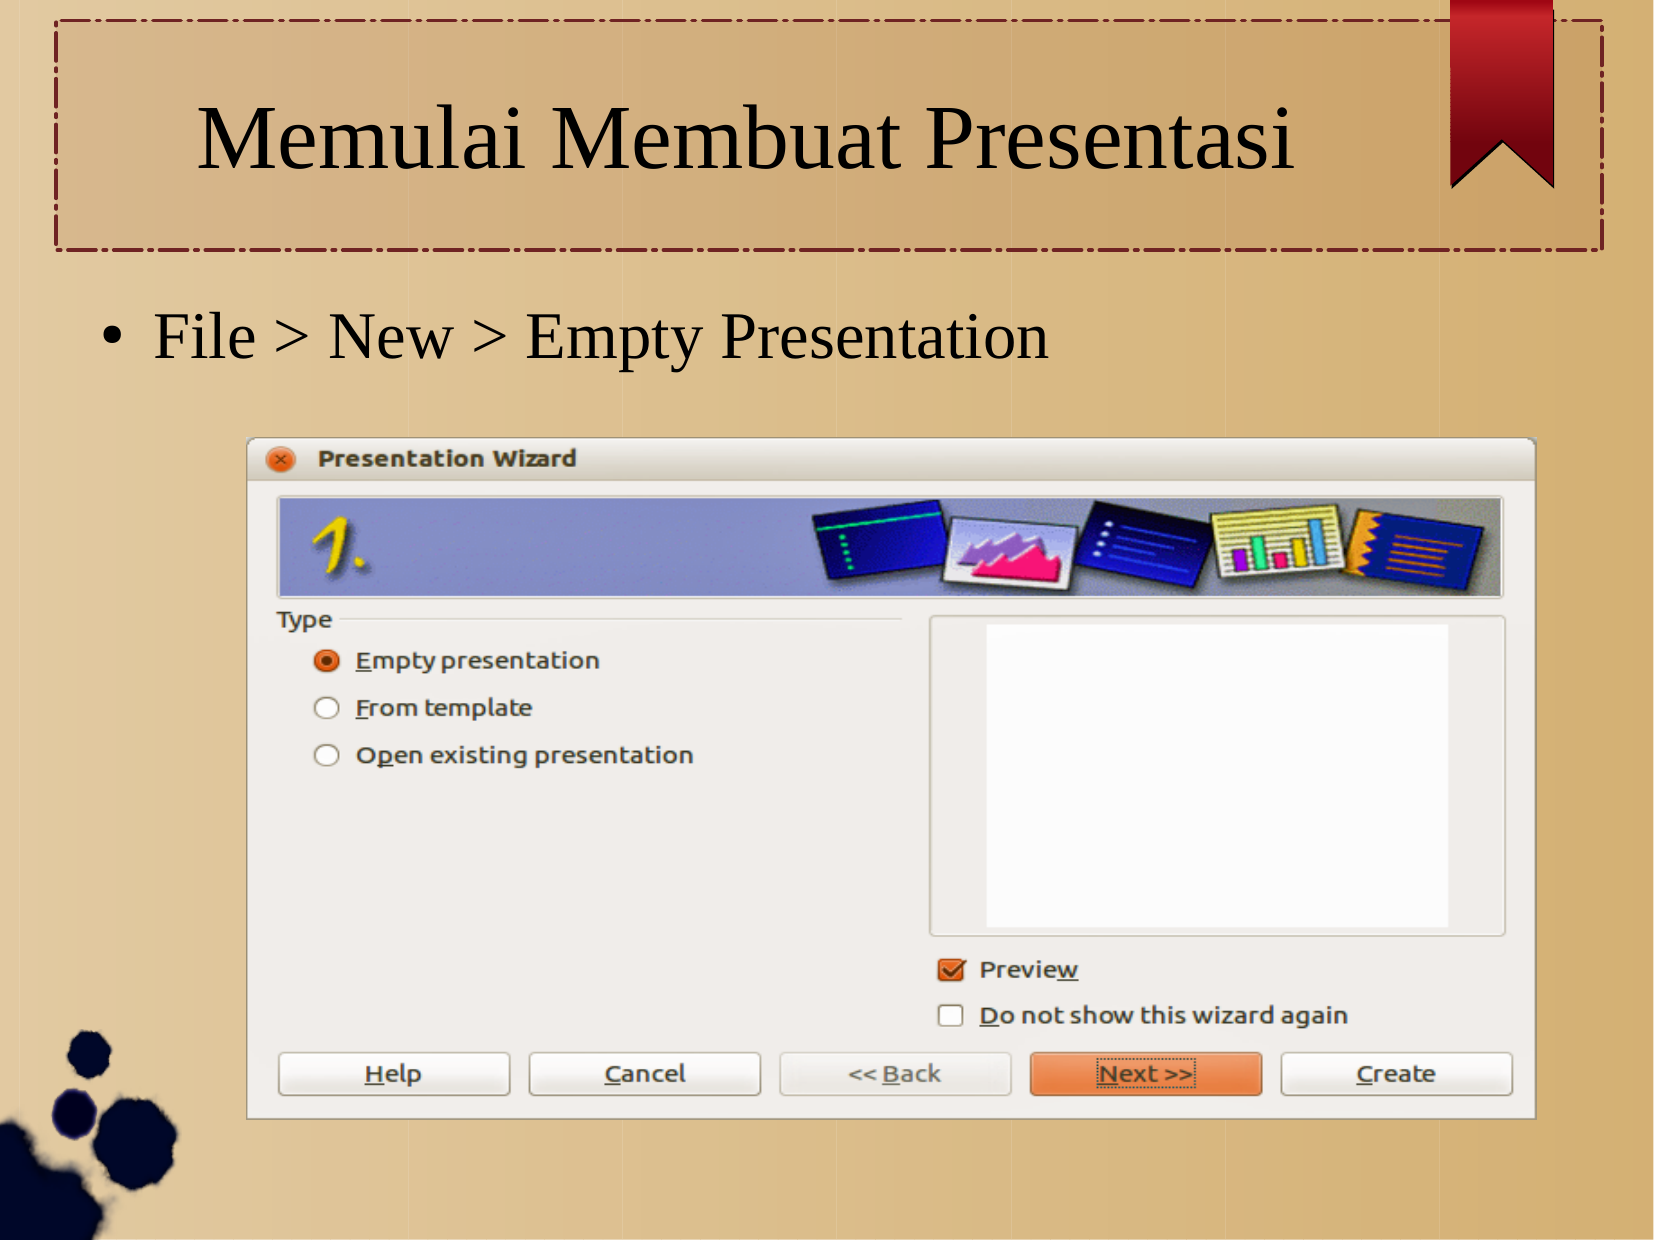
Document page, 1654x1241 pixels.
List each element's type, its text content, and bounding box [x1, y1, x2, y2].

title Memulai Membuat Presentasi [82, 47, 1412, 229]
picture [246, 437, 1537, 1120]
list File > New > Empty Presentation [82, 299, 1571, 1019]
